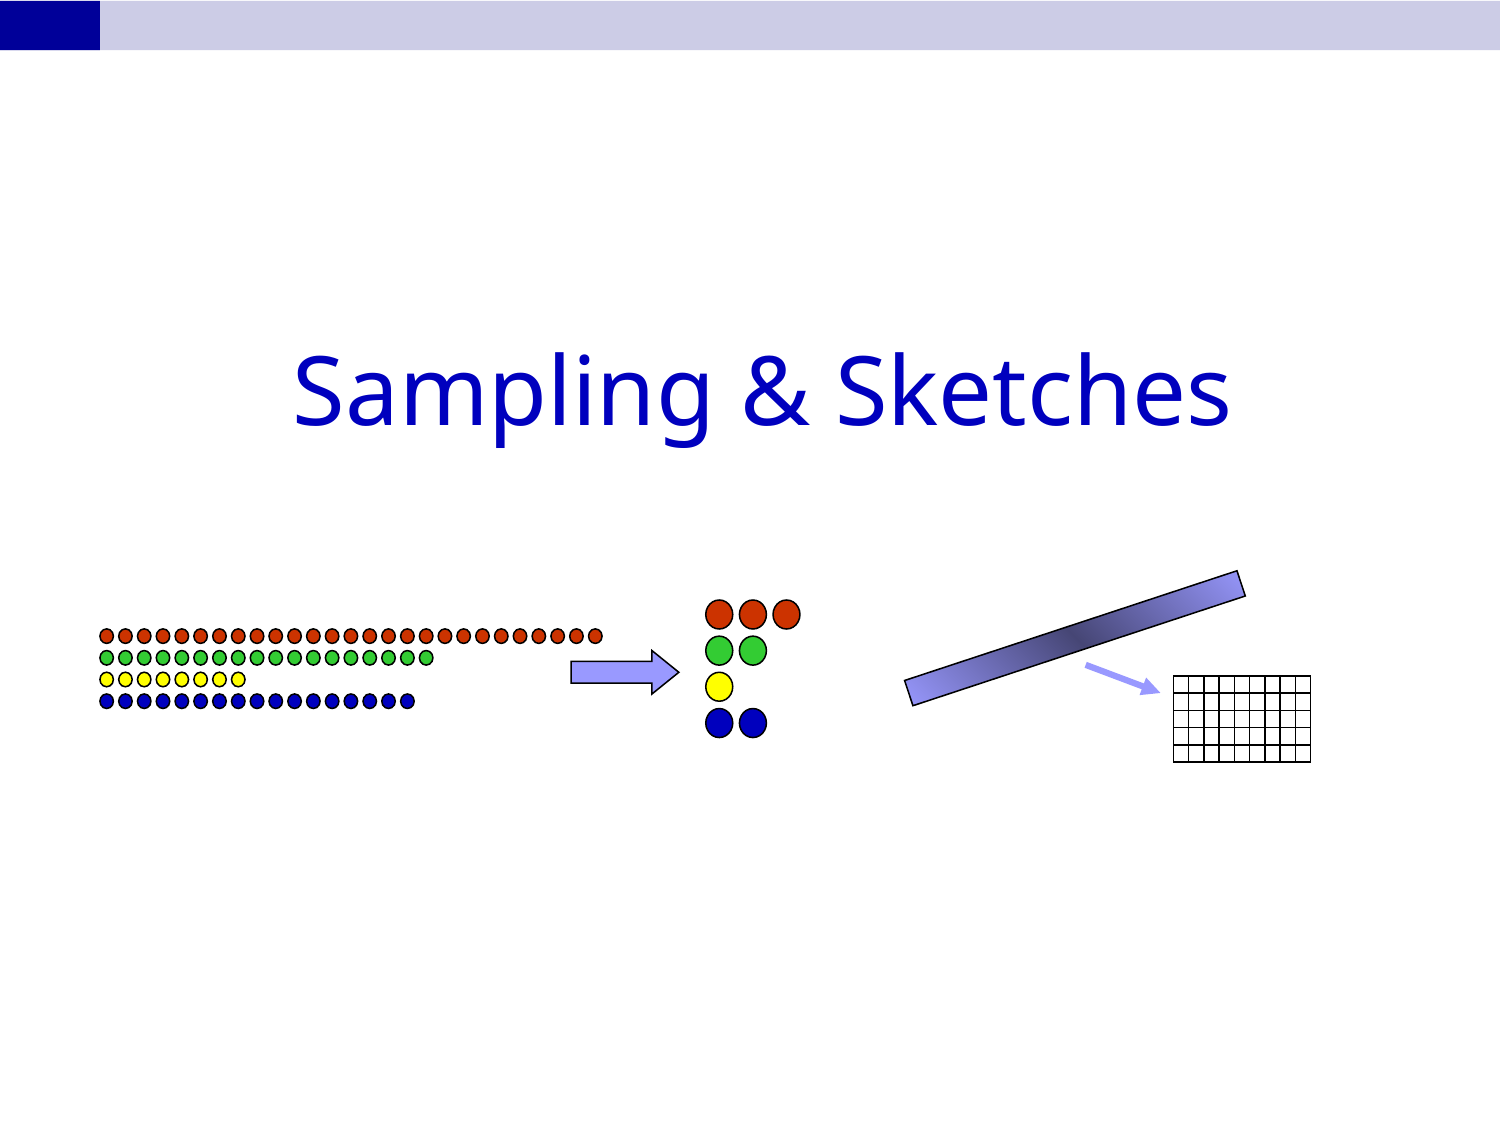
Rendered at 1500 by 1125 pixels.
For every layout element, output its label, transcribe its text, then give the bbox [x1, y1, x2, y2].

text_box [705, 600, 733, 629]
text_box [231, 693, 246, 709]
text_box [381, 650, 396, 666]
text_box [588, 628, 603, 644]
text_box [513, 628, 527, 644]
text_box [231, 650, 246, 666]
text_box [344, 650, 358, 666]
text_box [344, 628, 358, 644]
text_box [250, 693, 264, 709]
text_box [400, 650, 415, 666]
text_box [325, 693, 339, 709]
text_box [156, 693, 170, 709]
text_box [475, 628, 490, 644]
text_box [193, 628, 208, 644]
text_box [99, 693, 114, 709]
text_box [705, 708, 733, 738]
text_box [705, 672, 733, 702]
text_box [268, 650, 283, 666]
text_box [287, 693, 302, 709]
text_box [231, 672, 246, 687]
text_box [212, 650, 227, 666]
text_box [99, 628, 114, 644]
text_box [156, 628, 170, 644]
text_box [325, 628, 339, 644]
text_box [287, 628, 302, 644]
text_box [175, 693, 189, 709]
text_box [325, 650, 339, 666]
text_box [739, 636, 767, 666]
text_box [99, 672, 114, 687]
text_box [400, 693, 415, 709]
text_box [193, 693, 208, 709]
text_box [250, 628, 264, 644]
text_box [231, 628, 246, 644]
text_box [99, 650, 114, 666]
text_box [137, 628, 151, 644]
text_box [287, 650, 302, 666]
text_box [212, 628, 227, 644]
text_box [193, 672, 208, 687]
text_box [250, 650, 264, 666]
text_box [456, 628, 471, 644]
text_box [571, 650, 679, 695]
text_box [419, 650, 433, 666]
text_box [193, 650, 208, 666]
text_box [118, 650, 133, 666]
text_box [363, 650, 377, 666]
text_box [306, 693, 321, 709]
text_box [137, 650, 151, 666]
text_box [419, 628, 433, 644]
text_box [739, 708, 767, 738]
text_box [212, 672, 227, 687]
text_box [494, 628, 508, 644]
text_box [118, 693, 133, 709]
text_box [156, 672, 170, 687]
text_box [773, 600, 800, 629]
text_box [739, 600, 767, 629]
text_box [438, 628, 452, 644]
title Sampling & Sketches [74, 112, 1475, 663]
text_box [118, 672, 133, 687]
text_box [381, 628, 396, 644]
text_box [569, 628, 584, 644]
text_box [118, 628, 133, 644]
text_box [268, 693, 283, 709]
text_box [381, 693, 396, 709]
text_box [137, 672, 151, 687]
text_box [156, 650, 170, 666]
text_box [306, 650, 321, 666]
text_box [400, 628, 415, 644]
text_box [705, 636, 733, 666]
text_box [363, 628, 377, 644]
text_box [212, 693, 227, 709]
text_box [175, 628, 189, 644]
text_box [306, 628, 321, 644]
text_box [268, 628, 283, 644]
text_box [904, 570, 1246, 706]
text_box [175, 650, 189, 666]
text_box [363, 693, 377, 709]
text_box [550, 628, 565, 644]
text_box [175, 672, 189, 687]
text_box [137, 693, 151, 709]
text_box [532, 628, 546, 644]
text_box [344, 693, 358, 709]
